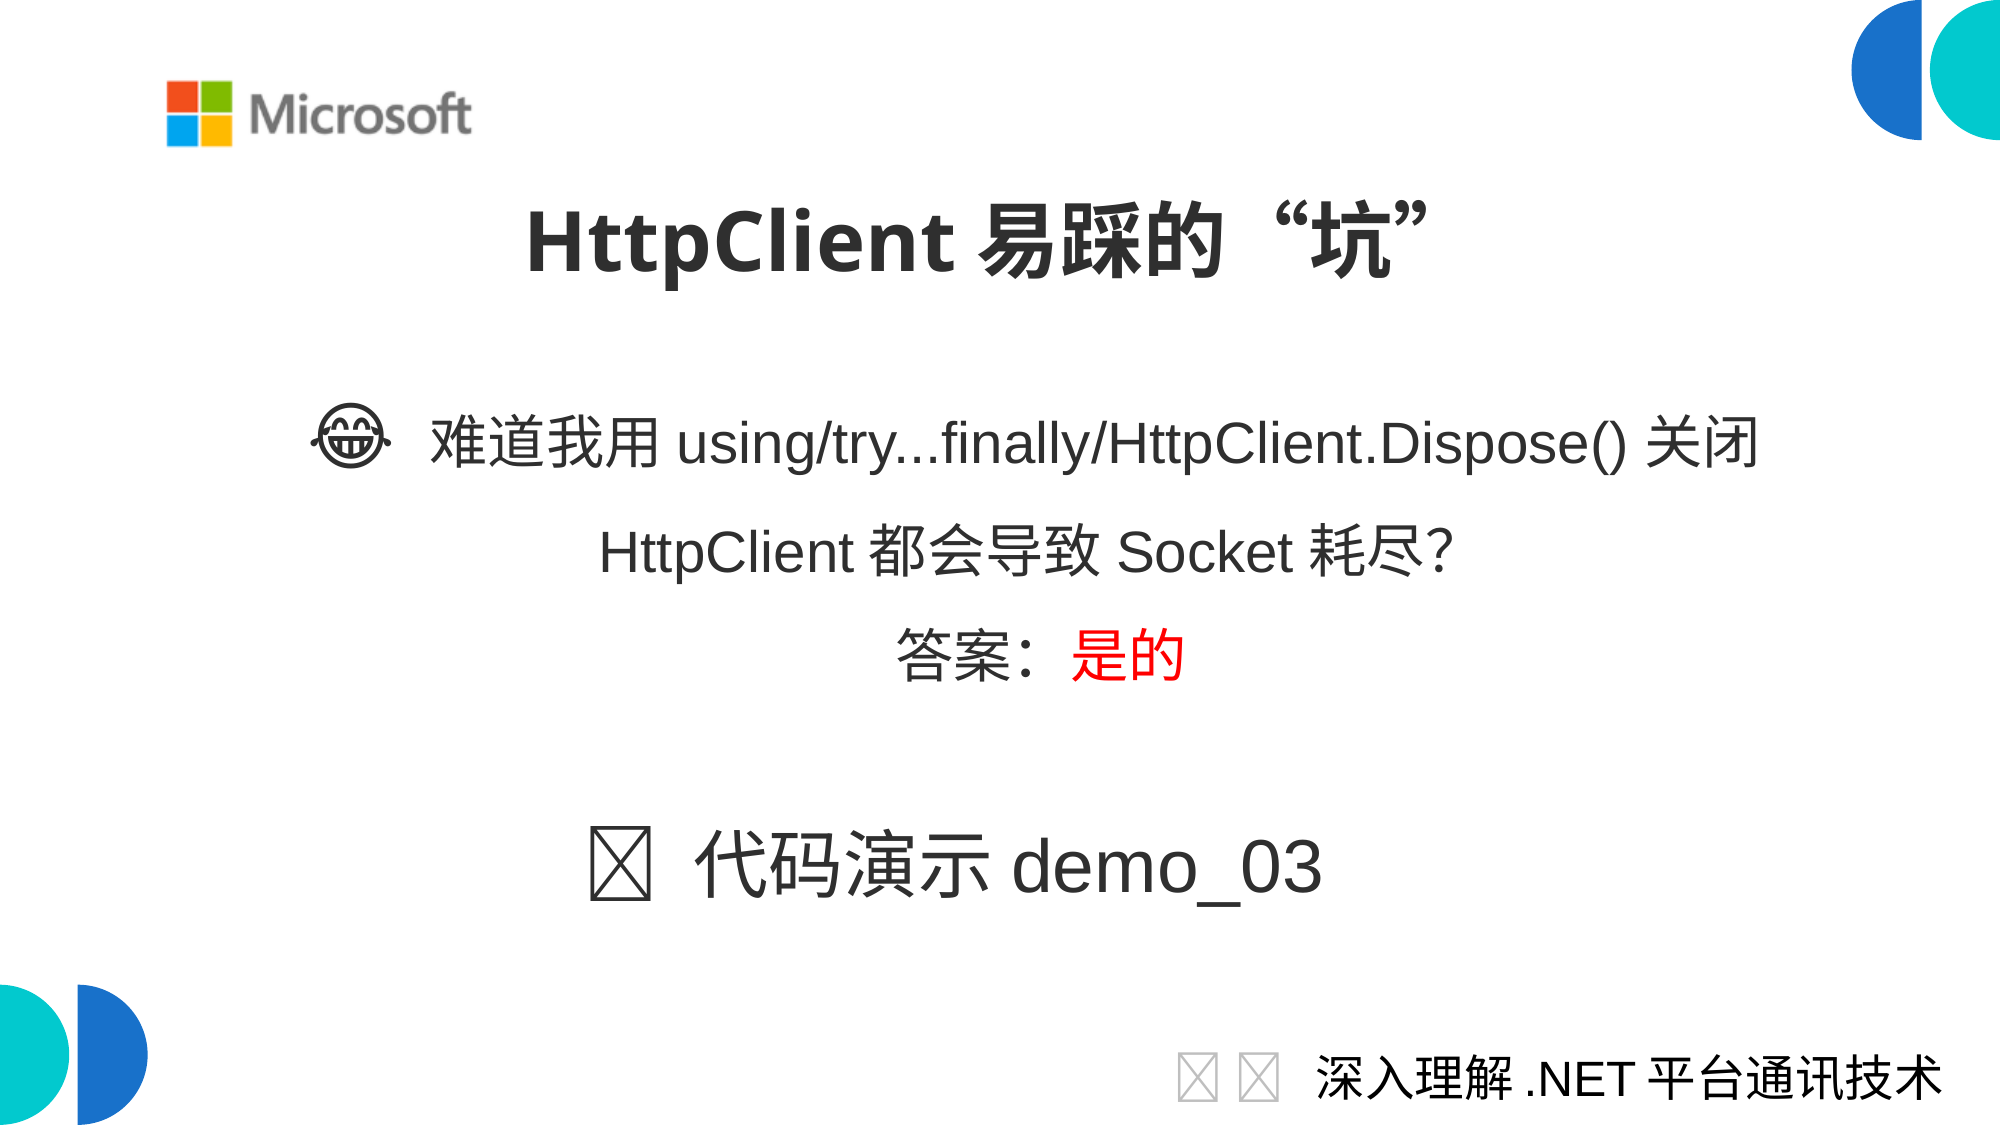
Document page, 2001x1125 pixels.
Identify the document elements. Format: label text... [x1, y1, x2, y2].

text_box 🚀 代码演示demo_03 [160, 764, 1747, 981]
subtitle 🚀 🚀 深入理解.NET平台通讯技术 [1173, 1046, 1952, 1107]
text_box [1641, 4, 1999, 135]
picture [85, 41, 552, 189]
title HttpClient易踩的“坑” [138, 145, 1862, 332]
text_box 😂 难道我用using/try...finally/HttpClient.Dispose()关闭HttpClient都会导致Socket耗尽？ 答案：是的 [247, 336, 1835, 549]
